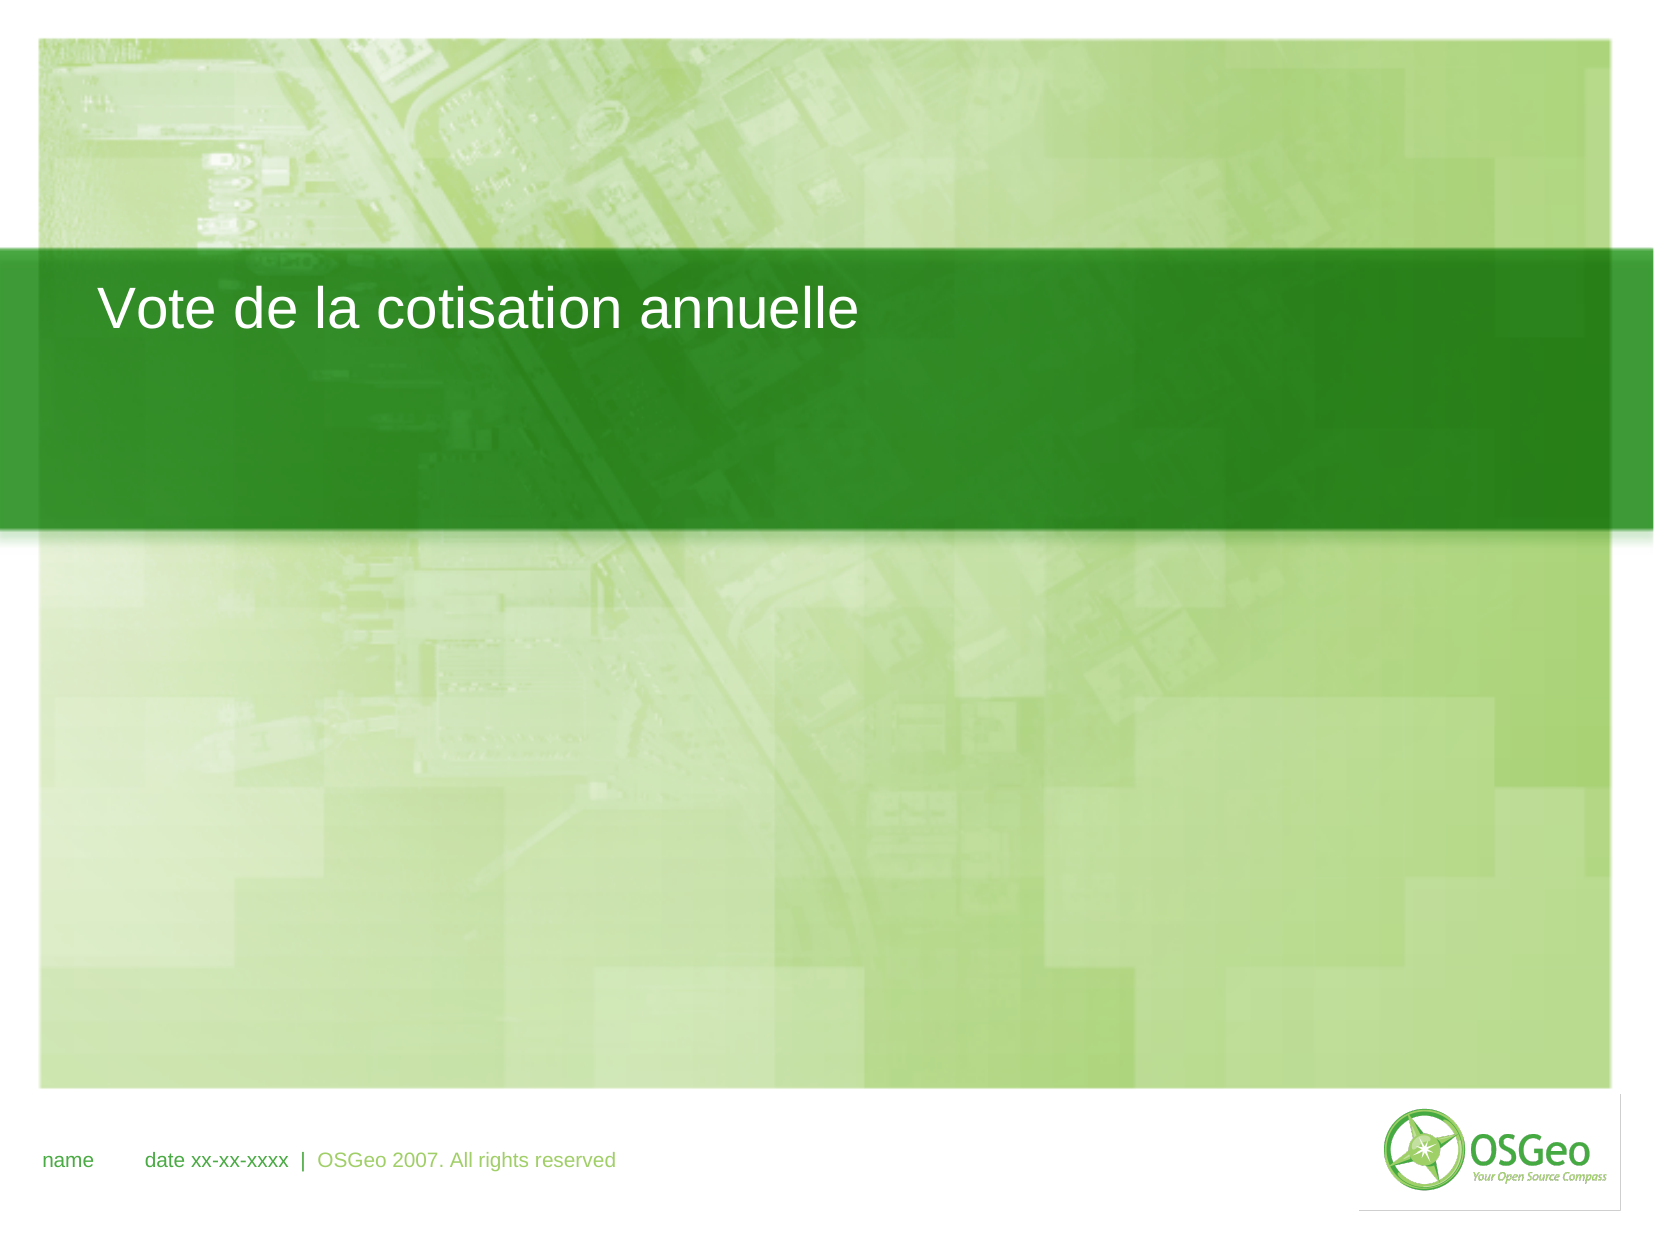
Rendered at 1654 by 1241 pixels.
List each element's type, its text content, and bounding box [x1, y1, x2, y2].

text_box Vote de la cotisation annuelle [82, 268, 1530, 476]
picture [0, 1, 1654, 1241]
